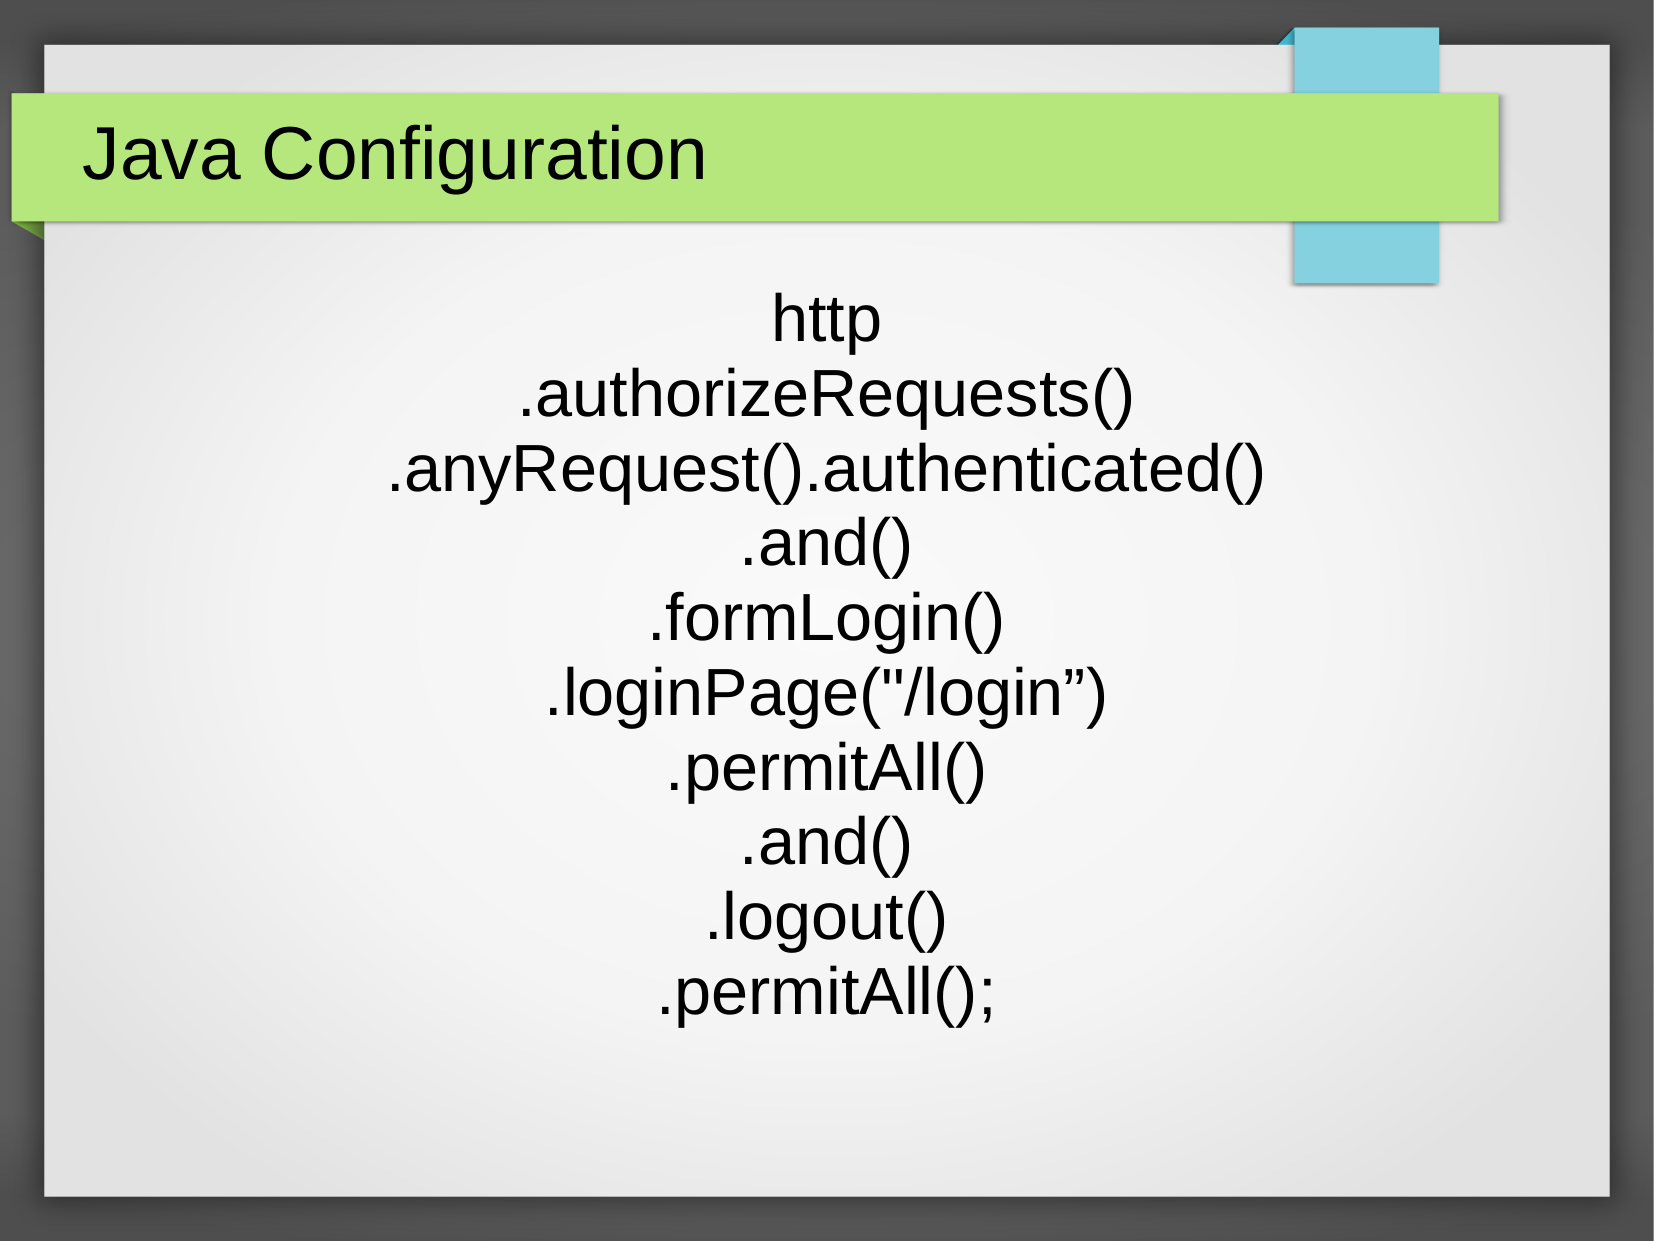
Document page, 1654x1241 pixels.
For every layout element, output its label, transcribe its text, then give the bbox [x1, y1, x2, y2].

subtitle http .authorizeRequests() .anyRequest().authenticated() .and() .formLogin() .loginPage("/login”) .permitAll() .and() .logout() .permitAll(); [82, 281, 1571, 1029]
picture [0, 0, 1654, 1241]
title Java Configuration [82, 94, 1264, 213]
